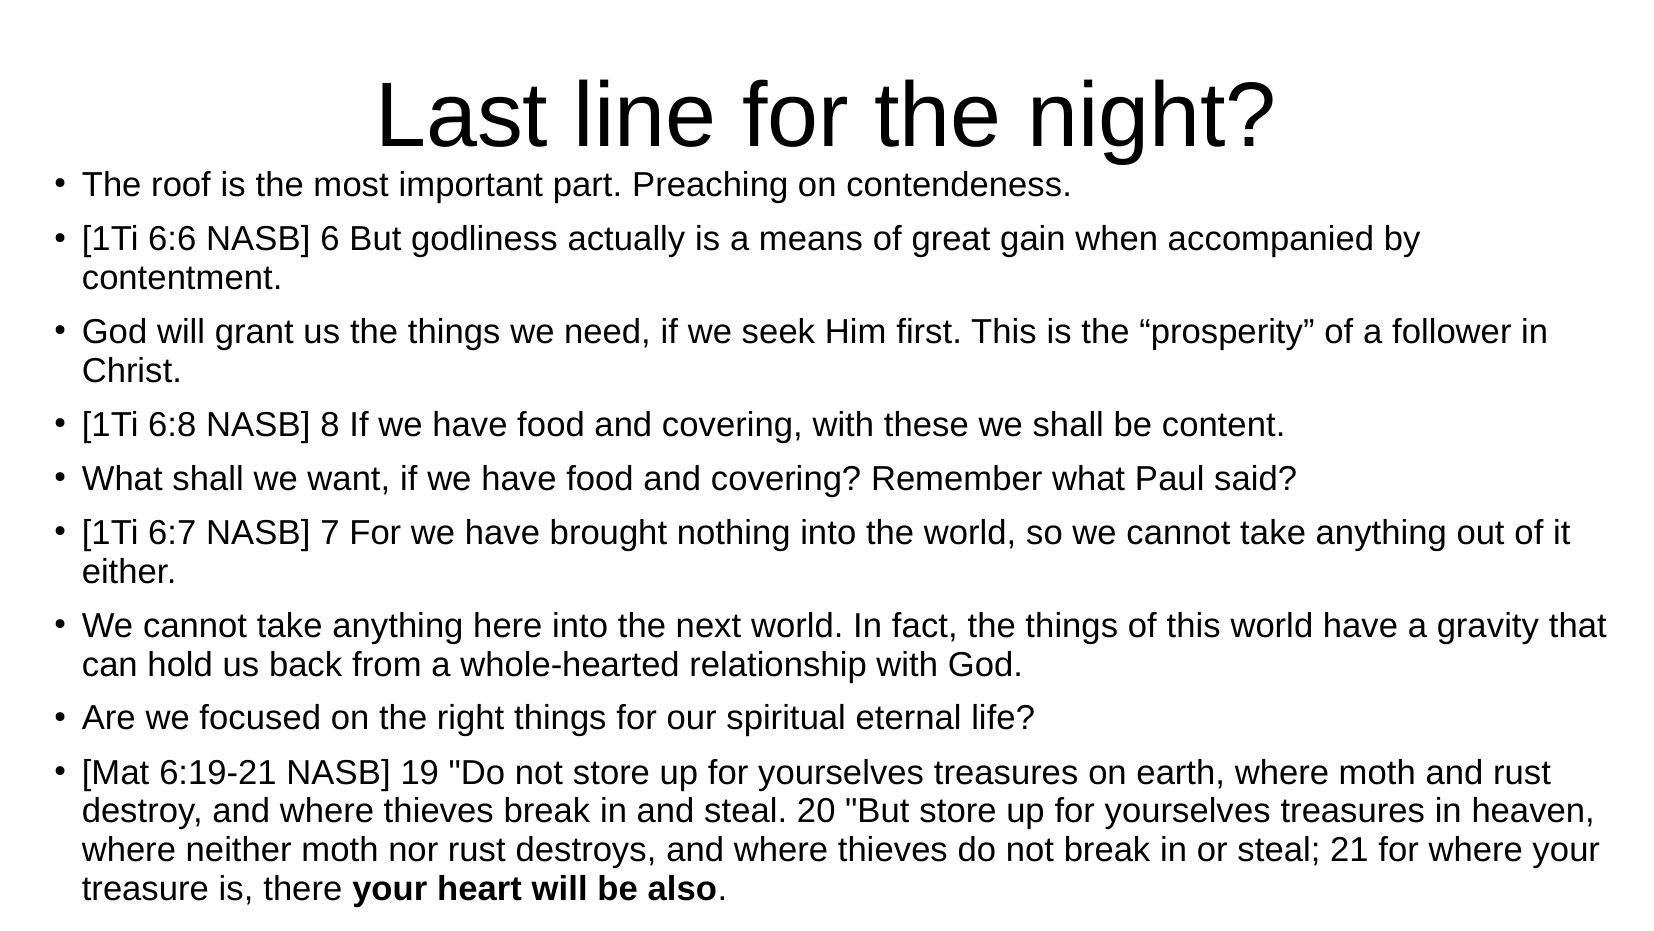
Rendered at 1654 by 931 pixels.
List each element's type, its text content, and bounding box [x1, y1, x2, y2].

title Last line for the night? [82, 37, 1571, 165]
list The roof is the most important part. Preaching on contendeness. [1Ti 6:6 NASB] 6 But godliness actually is a means of great gain when accompanied by contentment. God will grant us the things we need, if we seek Him first. This is the “prosperity” of a follower in Christ. [1Ti 6:8 NASB] 8 If we have food and covering, with these we shall be content. What shall we want, if we have food and covering? Remember what Paul said? [1Ti 6:7 NASB] 7 For we have brought nothing into the world, so we cannot take anything out of it either. We cannot take anything here into the next world. In fact, the things of this world have a gravity that can hold us back from a whole-hearted relationship with God. Are we focused on the right things for our spiritual eternal life? [Mat 6:19-21 NASB] 19 "Do not store up for yourselves treasures on earth, where moth and rust destroy, and where thieves break in and steal. 20 "But store up for yourselves treasures in heaven, where neither moth nor rust destroys, and where thieves do not break in or steal; 21 for where your treasure is, there your heart will be also. [45, 165, 1621, 916]
